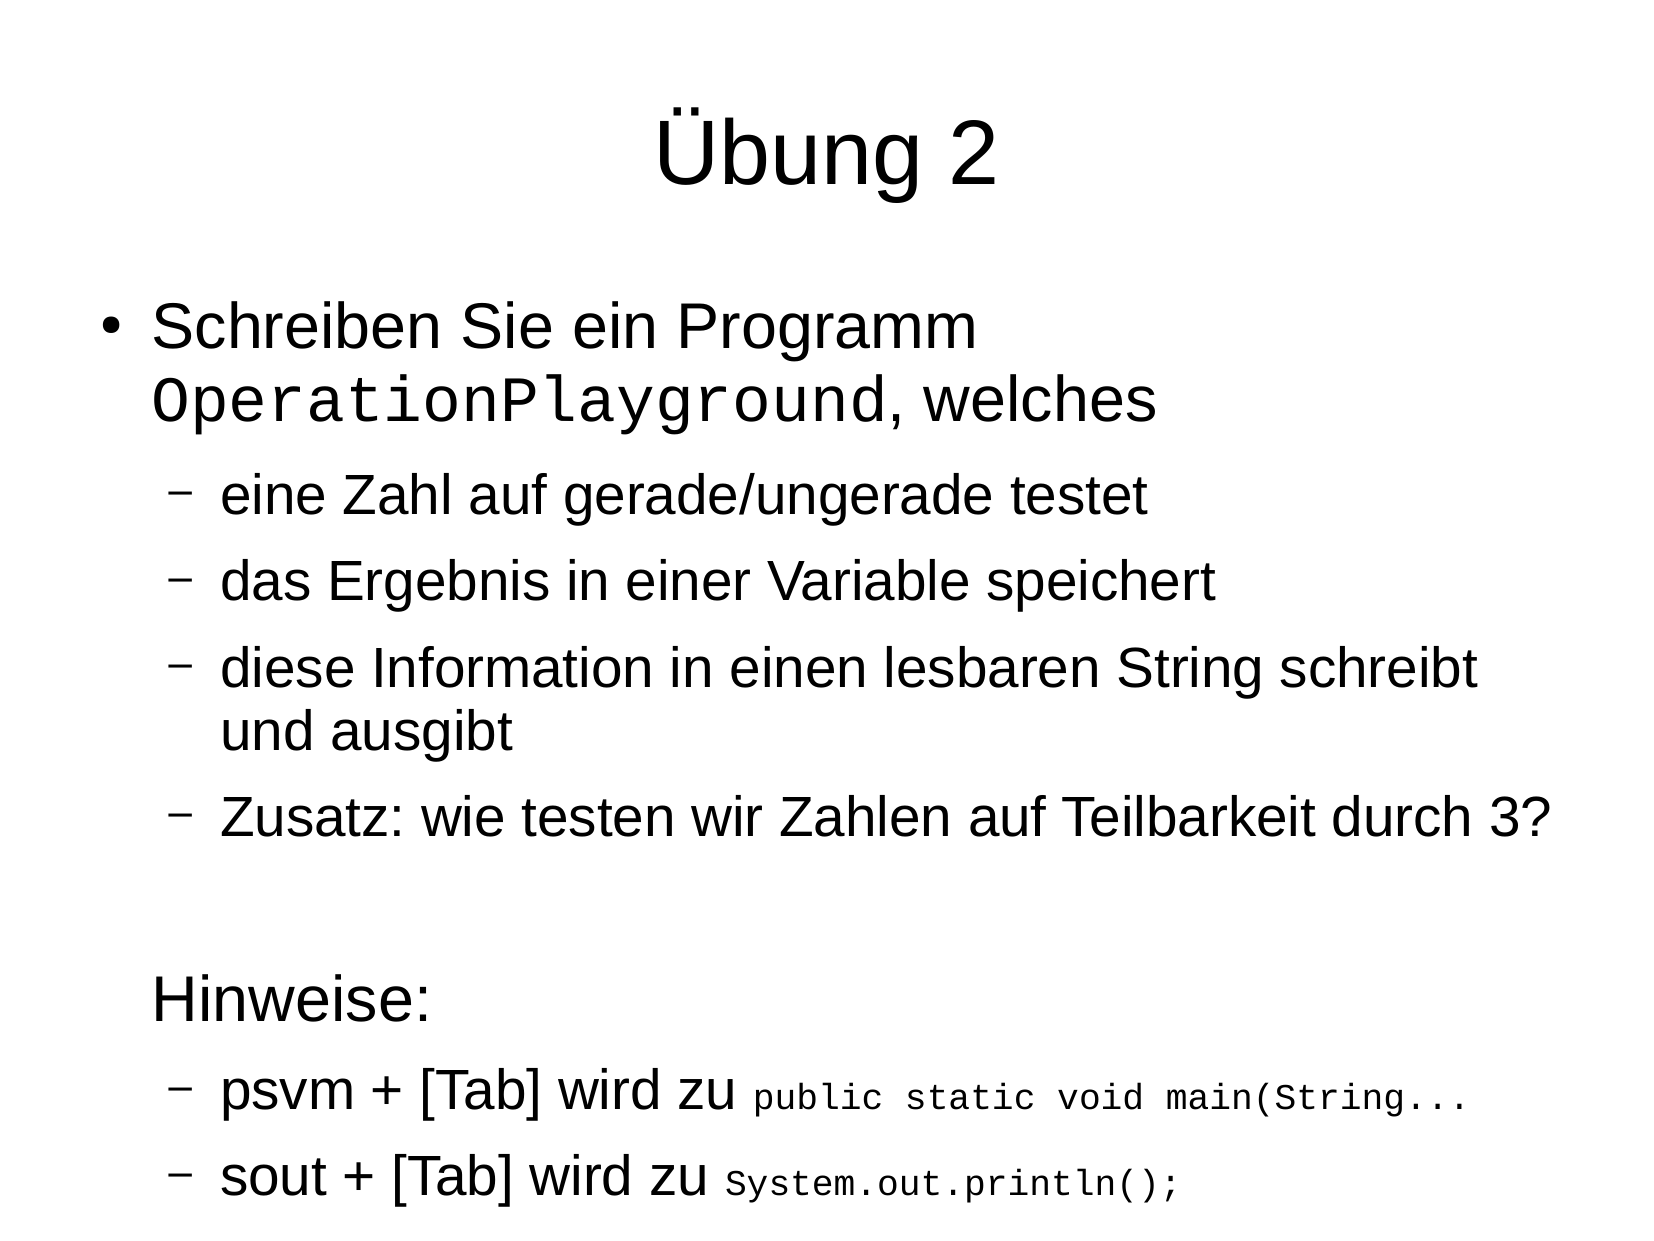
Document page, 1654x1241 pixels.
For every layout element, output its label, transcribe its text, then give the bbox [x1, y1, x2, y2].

title Übung 2 [82, 49, 1571, 257]
list Schreiben Sie ein Programm OperationPlayground, welches eine Zahl auf gerade/ungerade testet das Ergebnis in einer Variable speichert diese Information in einen lesbaren String schreibt und ausgibt Zusatz: wie testen wir Zahlen auf Teilbarkeit durch 3? Hinweise: psvm + [Tab] wird zu public static void main(String... sout + [Tab] wird zu System.out.println(); [82, 290, 1571, 1216]
